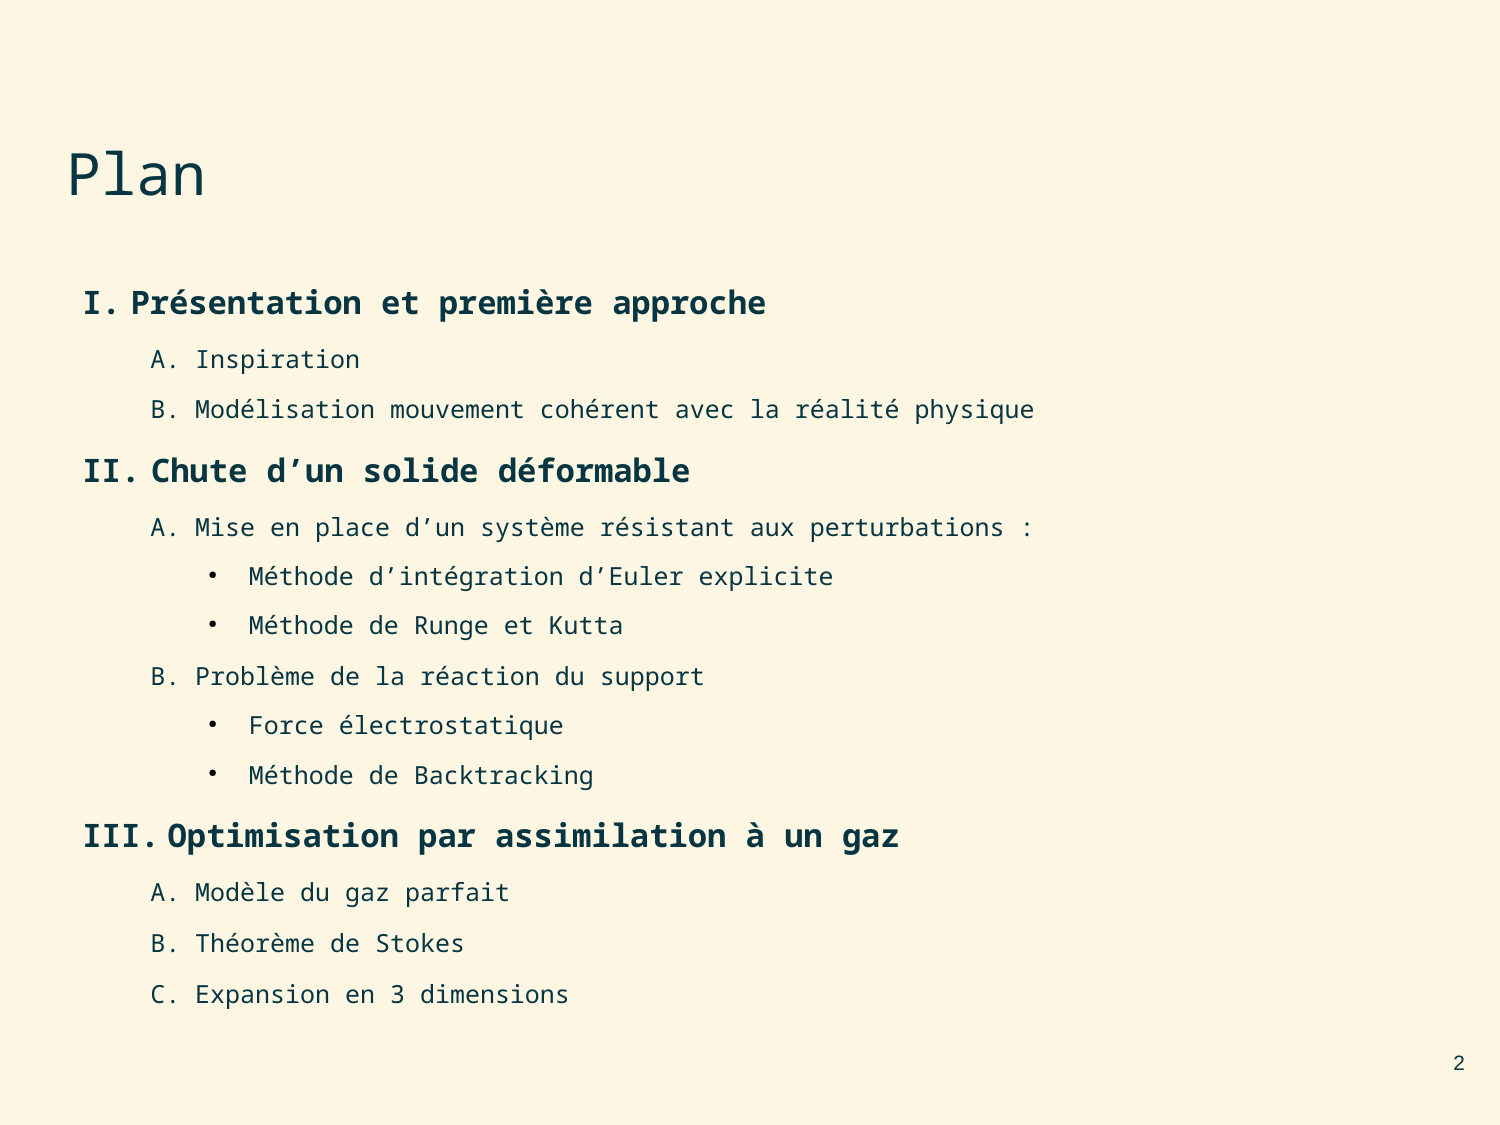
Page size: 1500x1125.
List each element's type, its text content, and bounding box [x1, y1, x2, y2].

title Plan [51, 118, 1449, 243]
list Présentation et première approche Inspiration Modélisation mouvement cohérent avec la réalité physique Chute d’un solide déformable Mise en place d’un système résistant aux perturbations : Méthode d’intégration d’Euler explicite Méthode de Runge et Kutta Problème de la réaction du support Force électrostatique Méthode de Backtracking Optimisation par assimilation à un gaz Modèle du gaz parfait Théorème de Stokes Expansion en 3 dimensions [51, 243, 1449, 1034]
slide_number <numéro> [1389, 1019, 1480, 1106]
